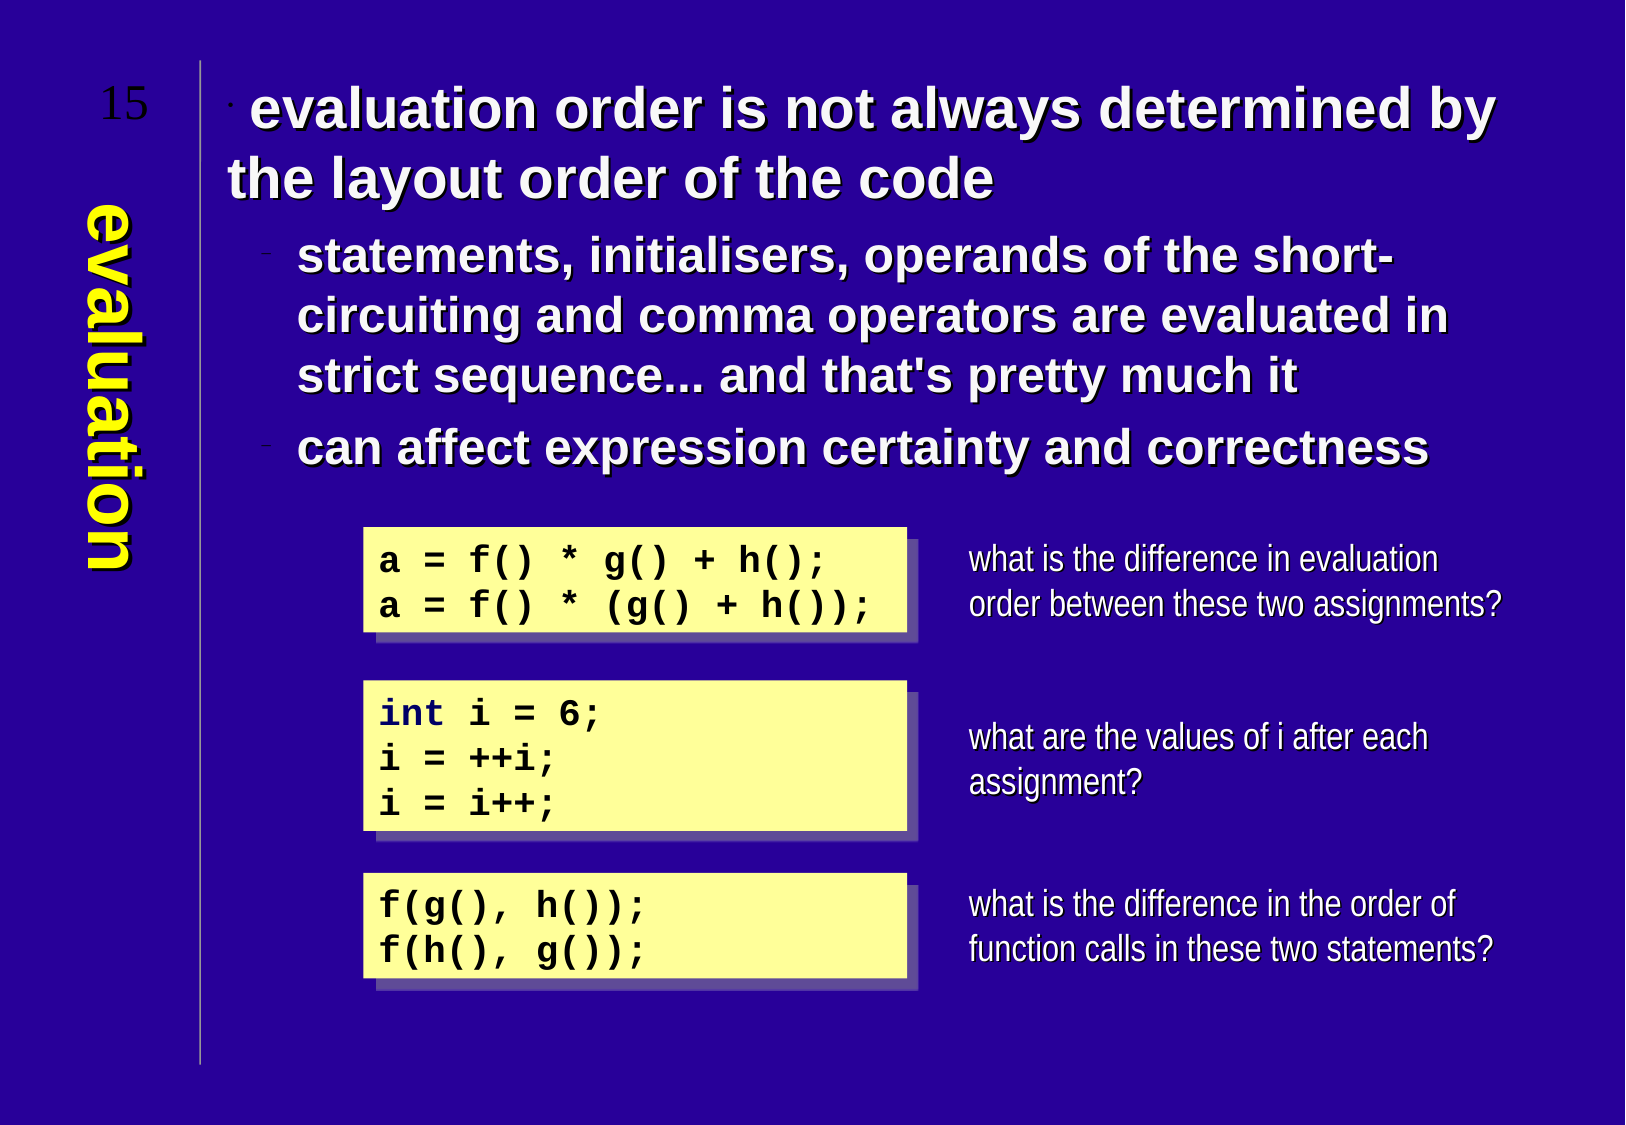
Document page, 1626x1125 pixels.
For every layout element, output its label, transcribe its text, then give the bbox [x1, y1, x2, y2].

text_box what is the difference in the order of function calls in these two statements? [954, 870, 1533, 977]
text_box what is the difference in evaluation order between these two assignments? [954, 526, 1533, 632]
list evaluation order is not always determined by the layout order of the code statements, initialisers, operands of the short-circuiting and comma operators are evaluated in strict sequence... and that's pretty much it can affect expression certainty and correctness [212, 62, 1550, 1063]
text_box f(g(), h()); f(h(), g()); [363, 872, 908, 979]
title evaluation [50, 187, 188, 1063]
text_box a = f() * g() + h(); a = f() * (g() + h()); [363, 527, 908, 633]
text_box int i = 6; i = ++i; i = i++; [363, 680, 908, 831]
text_box what are the values of i after each assignment? [954, 704, 1533, 810]
